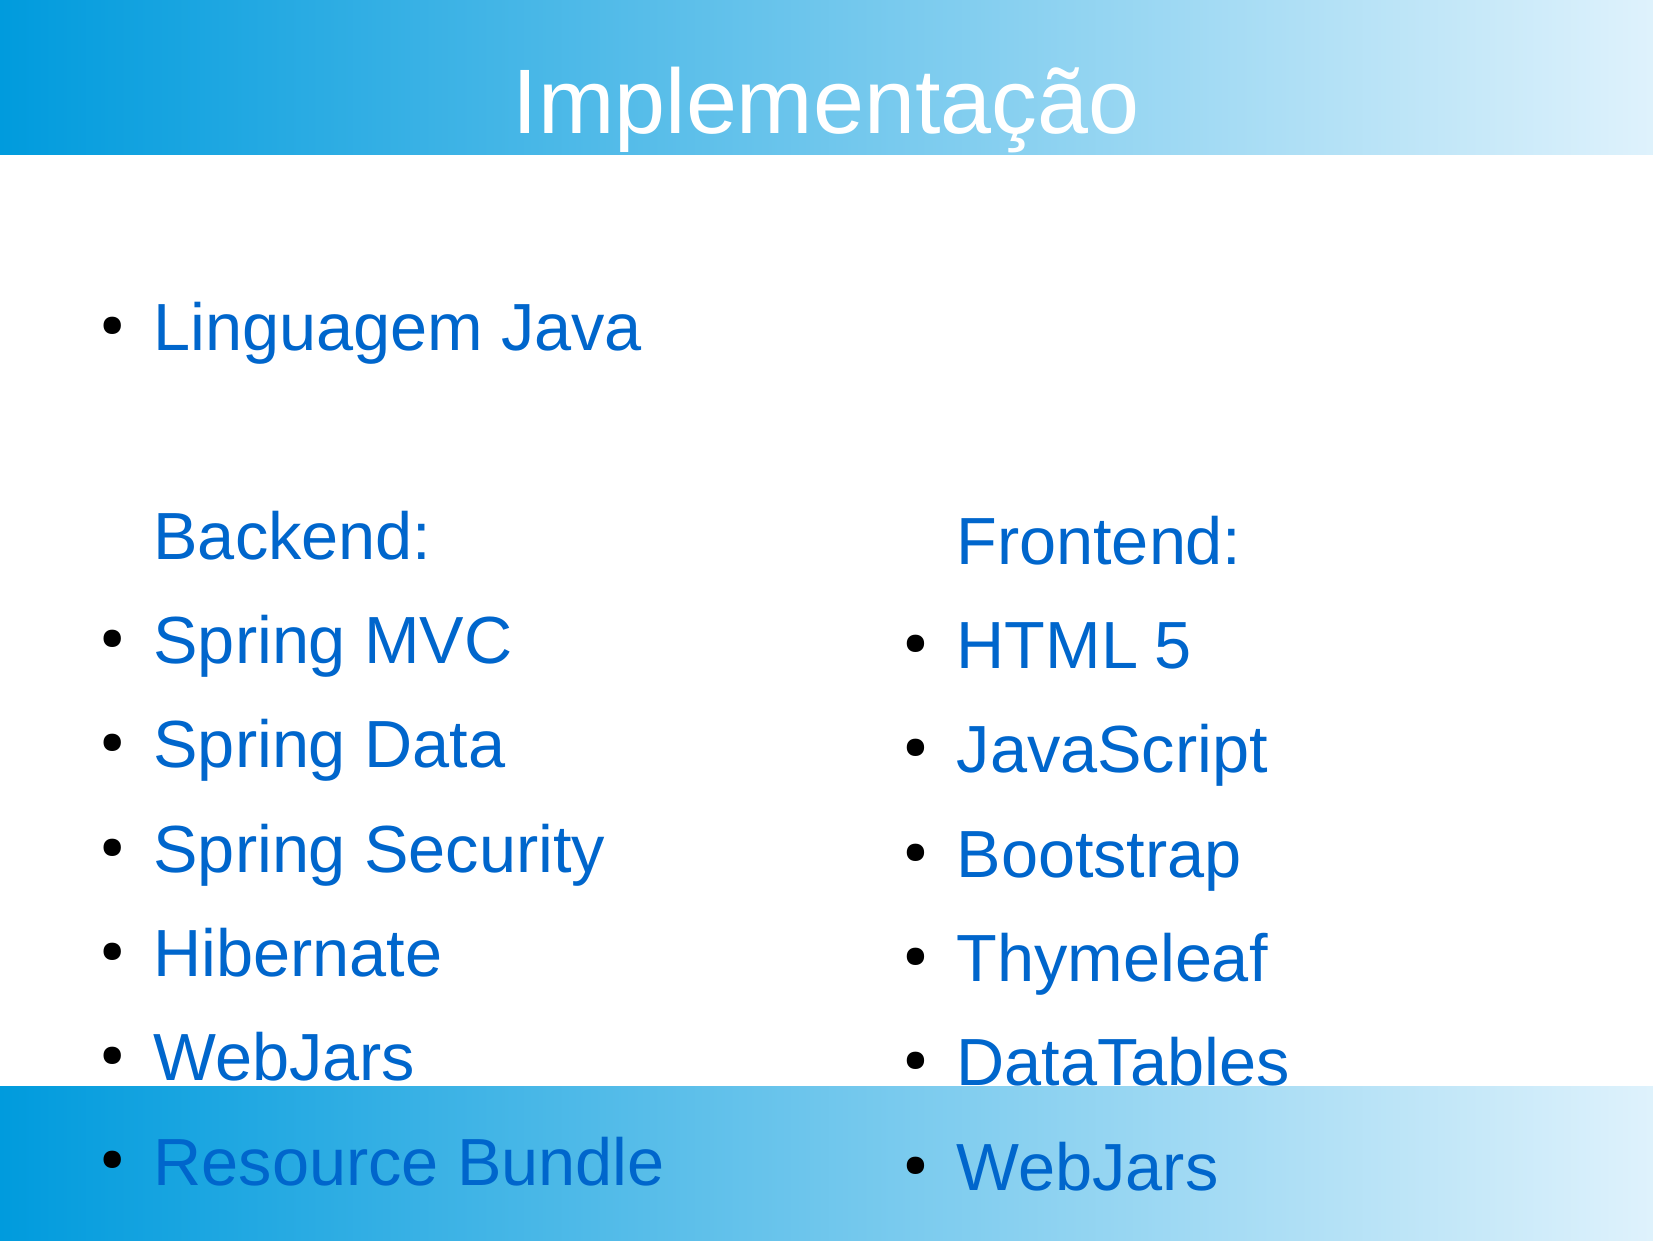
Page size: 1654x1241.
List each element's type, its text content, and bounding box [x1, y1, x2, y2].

list Linguagem Java Backend: Spring MVC Spring Data Spring Security Hibernate WebJars Resource Bundle [82, 290, 709, 1016]
list Frontend: HTML 5 JavaScript Bootstrap Thymeleaf DataTables WebJars [885, 295, 1512, 1021]
title Implementação [82, 49, 1571, 155]
